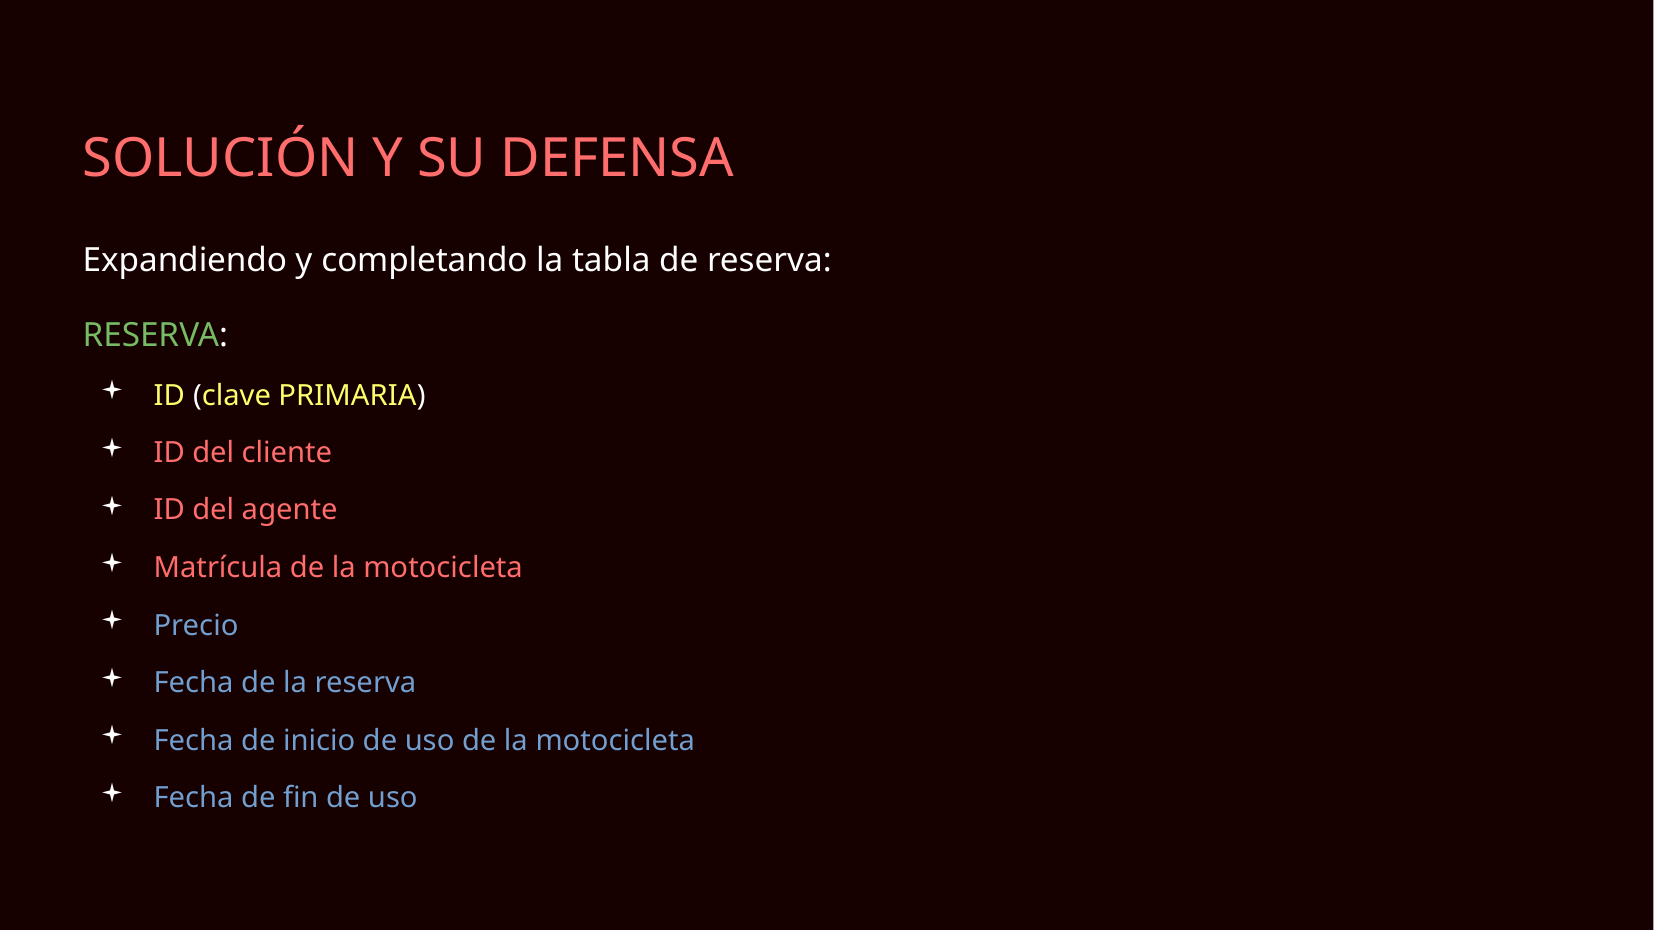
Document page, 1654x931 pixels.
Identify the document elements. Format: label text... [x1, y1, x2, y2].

title SOLUCIÓN Y SU DEFENSA [82, 37, 1571, 193]
list Expandiendo y completando la tabla de reserva: RESERVA: ID (clave PRIMARIA) ID del cliente ID del agente Matrícula de la motocicleta Precio Fecha de la reserva Fecha de inicio de uso de la motocicleta Fecha de fin de uso [82, 236, 1571, 857]
